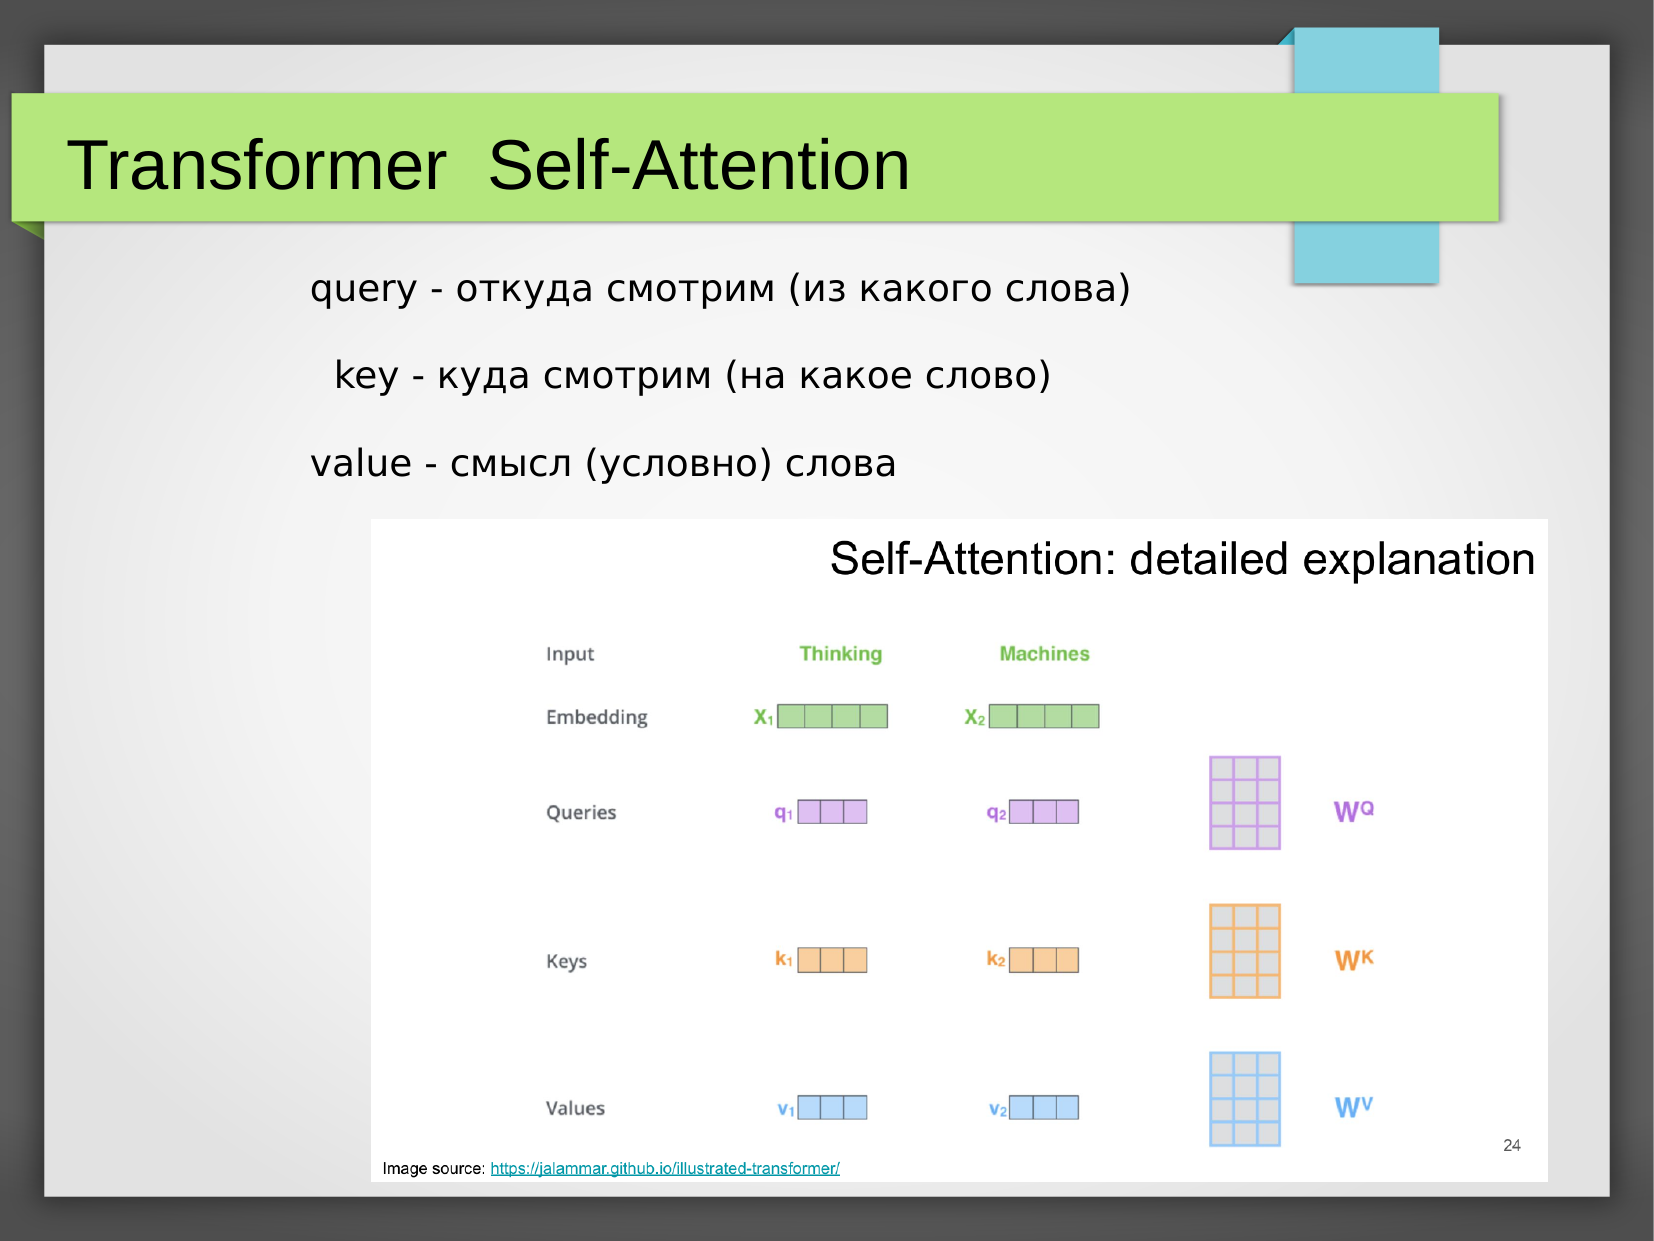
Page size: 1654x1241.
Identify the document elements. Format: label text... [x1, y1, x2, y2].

title Transformer Self-Attention [46, 125, 1441, 206]
picture [0, 0, 1654, 1241]
text_box query - откуда смотрим (из какого слова) key - куда смотрим (на какое слово) value - смысл (условно) слова [295, 259, 1148, 493]
